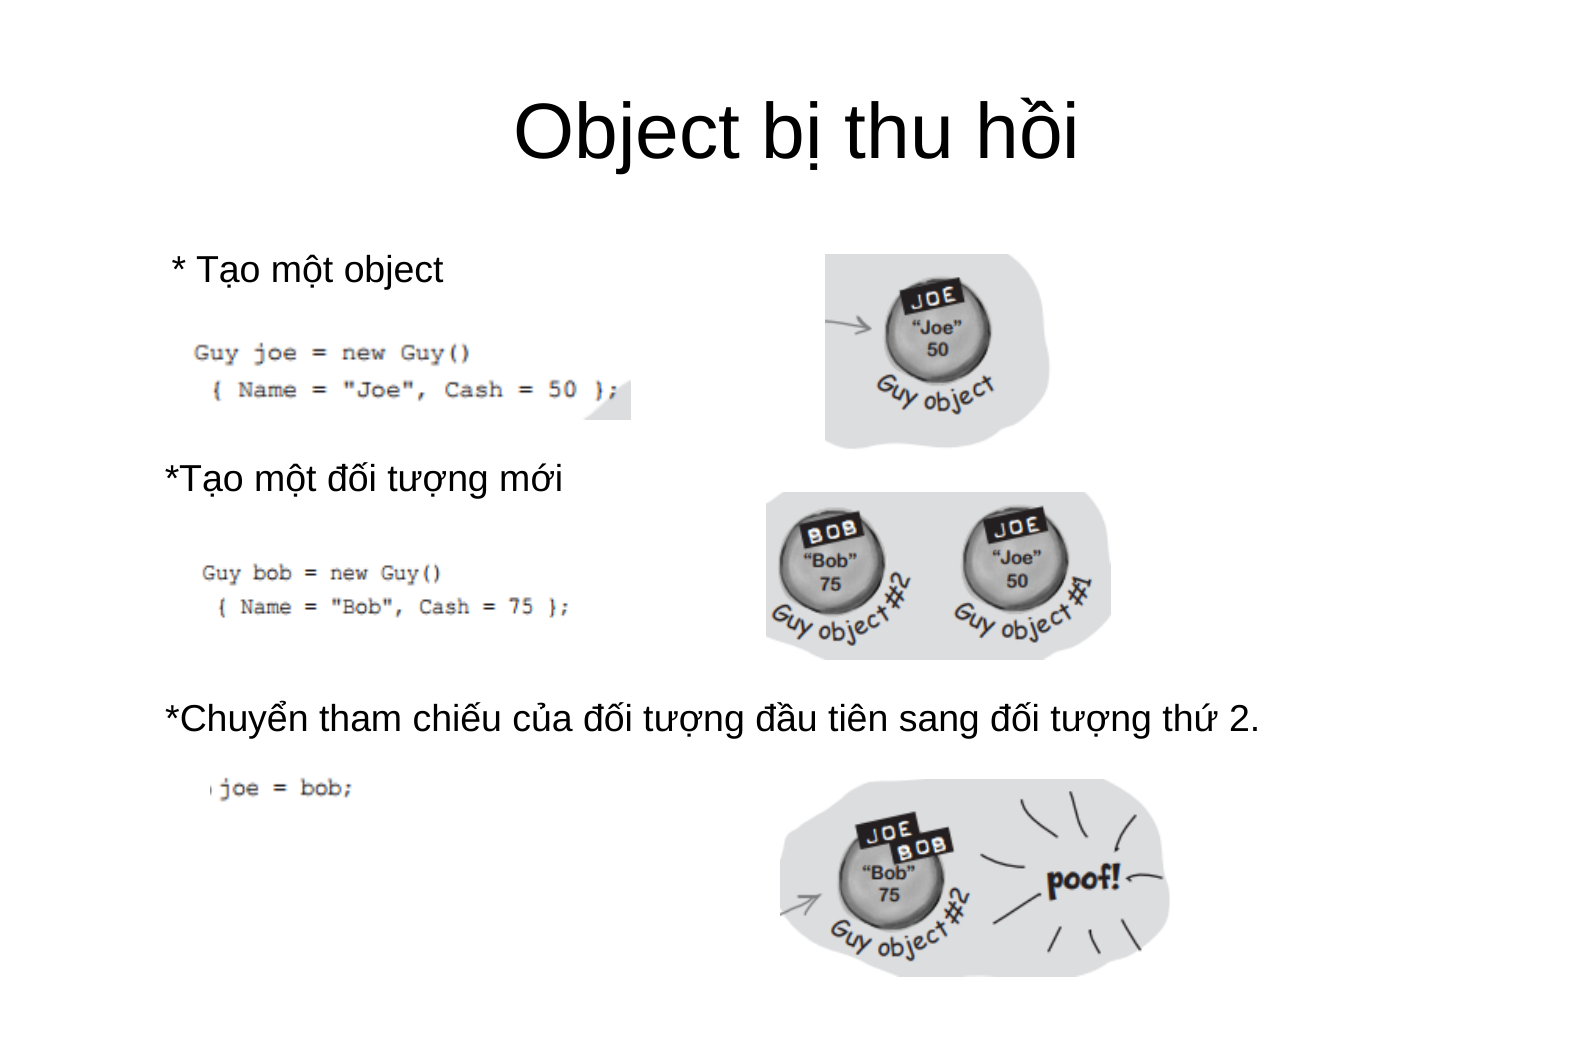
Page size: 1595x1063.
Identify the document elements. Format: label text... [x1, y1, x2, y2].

picture [825, 254, 1068, 457]
picture [766, 492, 1111, 661]
picture [180, 329, 631, 421]
list * Tạo một object [79, 248, 1515, 951]
text_box *Chuyển tham chiếu của đối tượng đầu tiên sang đối tượng thứ 2. [150, 690, 1276, 747]
picture [210, 764, 369, 829]
picture [780, 779, 1173, 977]
title Object bị thu hồi [79, 42, 1515, 220]
text_box *Tạo một đối tượng mới [150, 450, 579, 507]
picture [189, 548, 586, 631]
